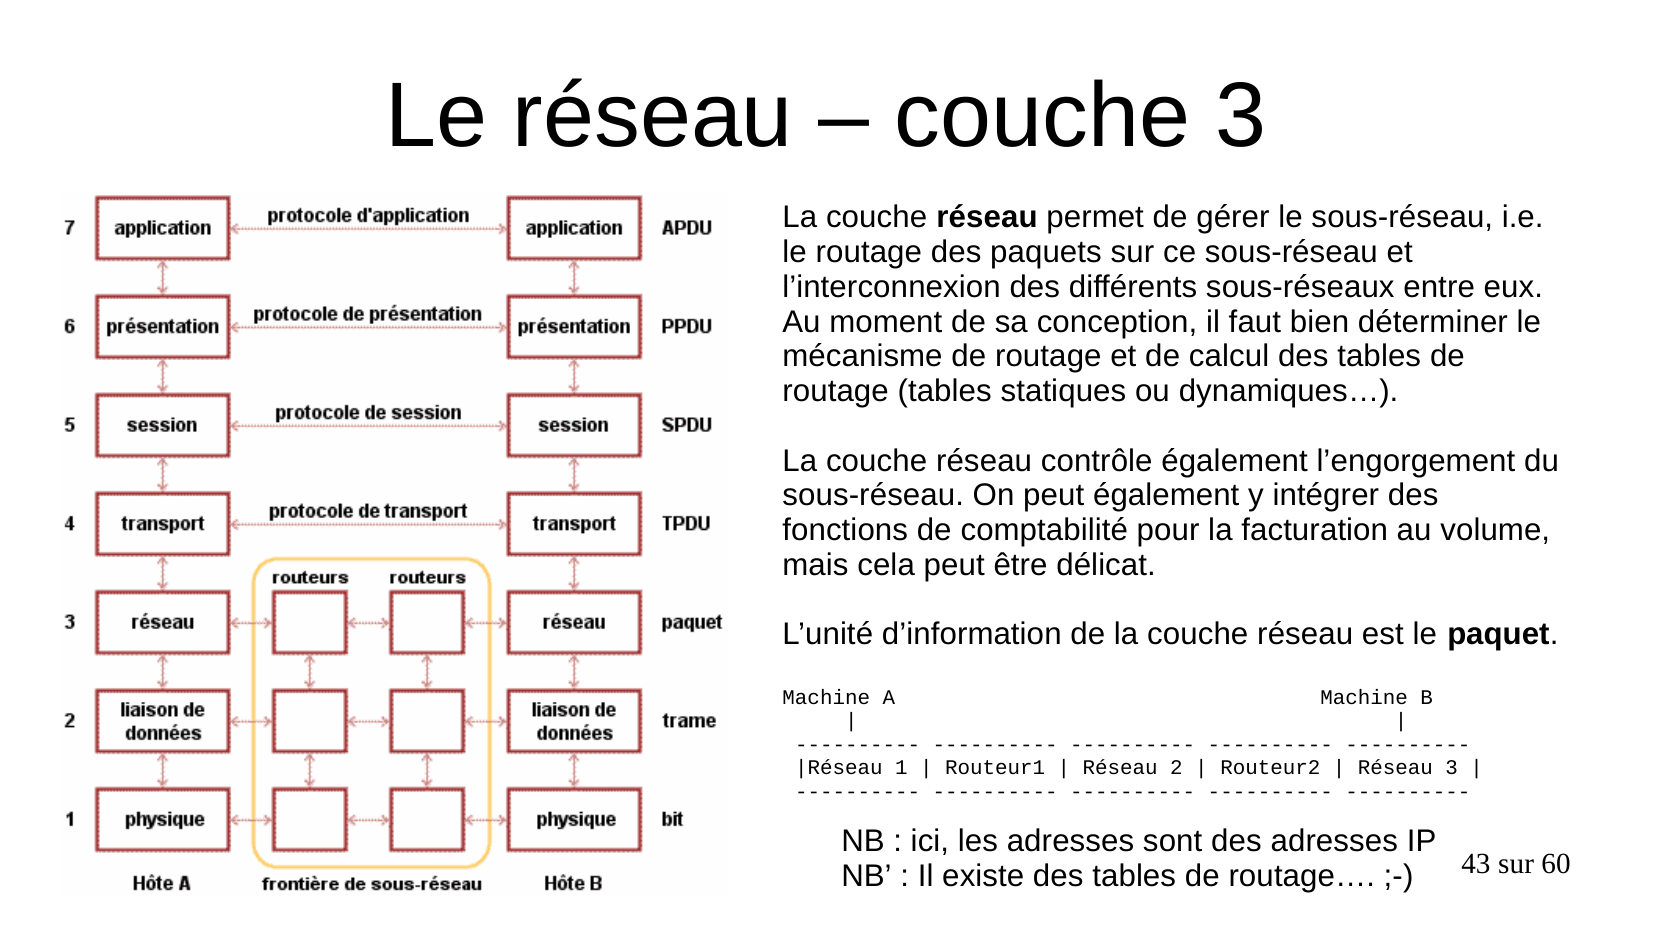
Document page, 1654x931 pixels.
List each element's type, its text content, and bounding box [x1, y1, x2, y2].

title Le réseau – couche 3 [82, 37, 1571, 193]
text_box NB : ici, les adresses sont des adresses IP NB’ : Il existe des tables de routage…. ;-) [826, 815, 1453, 901]
text_box Machine A Machine B | | ---------- ---------- ---------- ---------- ---------- |Réseau 1 | Routeur1 | Réseau 2 | Routeur2 | Réseau 3 | ---------- ---------- ---------- ---------- ---------- [767, 679, 1498, 813]
text_box La couche réseau permet de gérer le sous-réseau, i.e. le routage des paquets sur ce sous-réseau et l’interconnexion des différents sous-réseaux entre eux. Au moment de sa conception, il faut bien déterminer le mécanisme de routage et de calcul des tables de routage (tables statiques ou dynamiques…). La couche réseau contrôle également l’engorgement du sous-réseau. On peut également y intégrer des fonctions de comptabilité pour la facturation au volume, mais cela peut être délicat. L’unité d’information de la couche réseau est le paquet. [767, 192, 1580, 659]
picture [59, 191, 727, 895]
